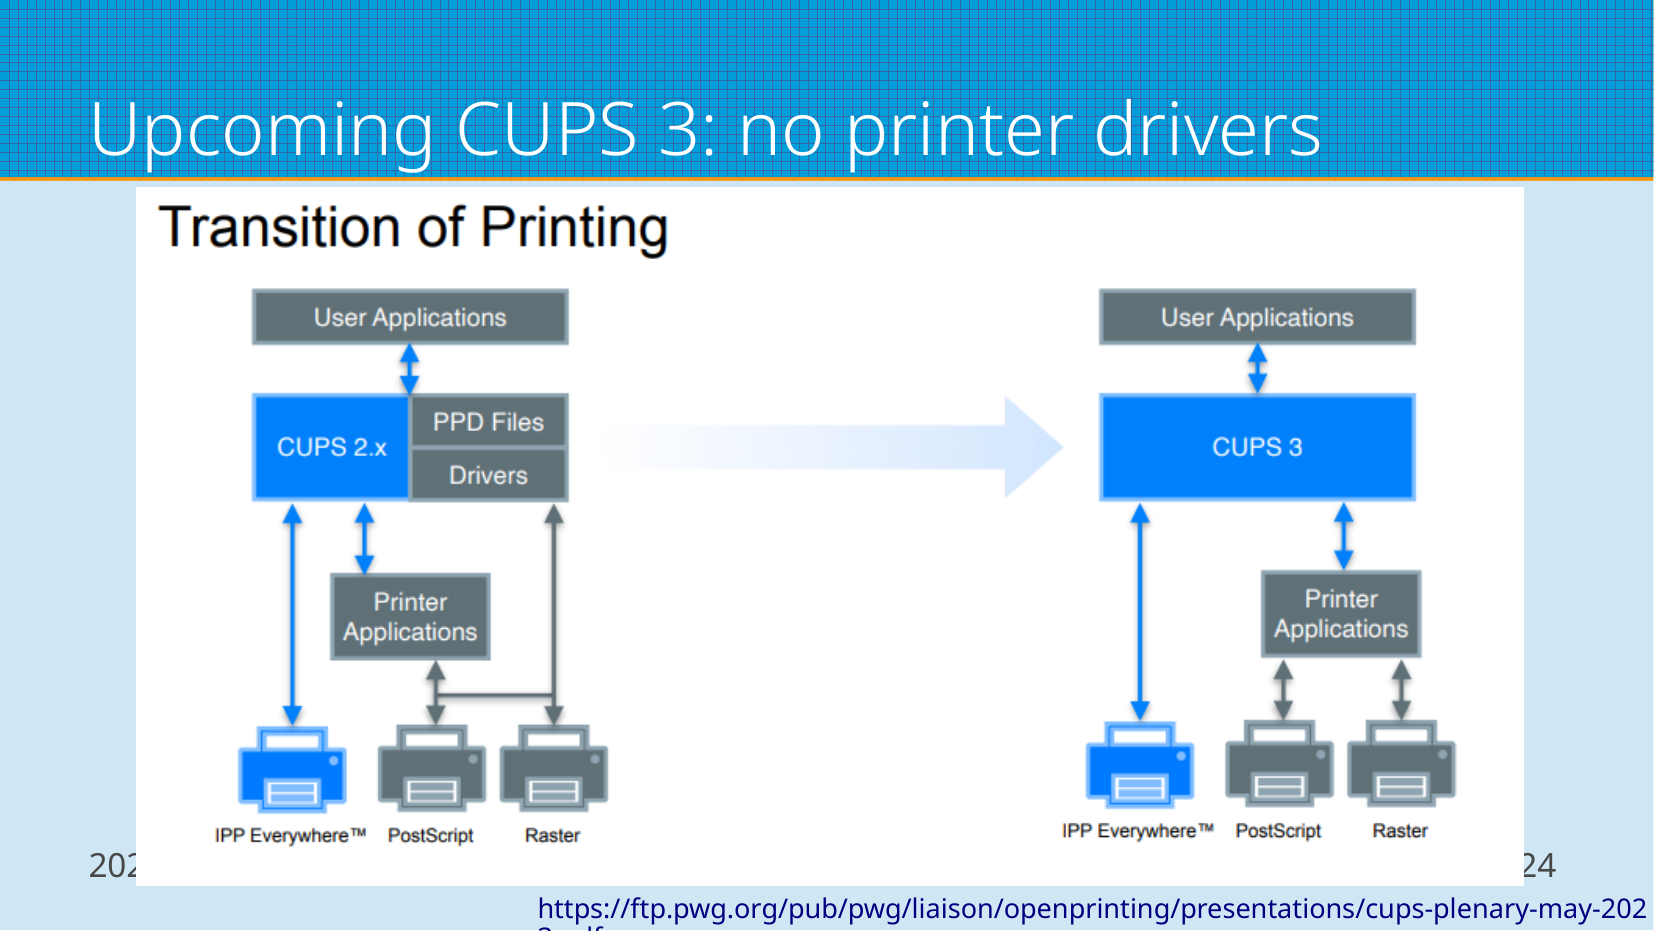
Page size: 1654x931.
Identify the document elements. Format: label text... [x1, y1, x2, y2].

picture [136, 187, 1524, 886]
title Upcoming CUPS 3: no printer drivers [88, 14, 1565, 178]
text_box https://ftp.pwg.org/pub/pwg/liaison/openprinting/presentations/cups-plenary-may-2023.pdf [531, 885, 1654, 931]
